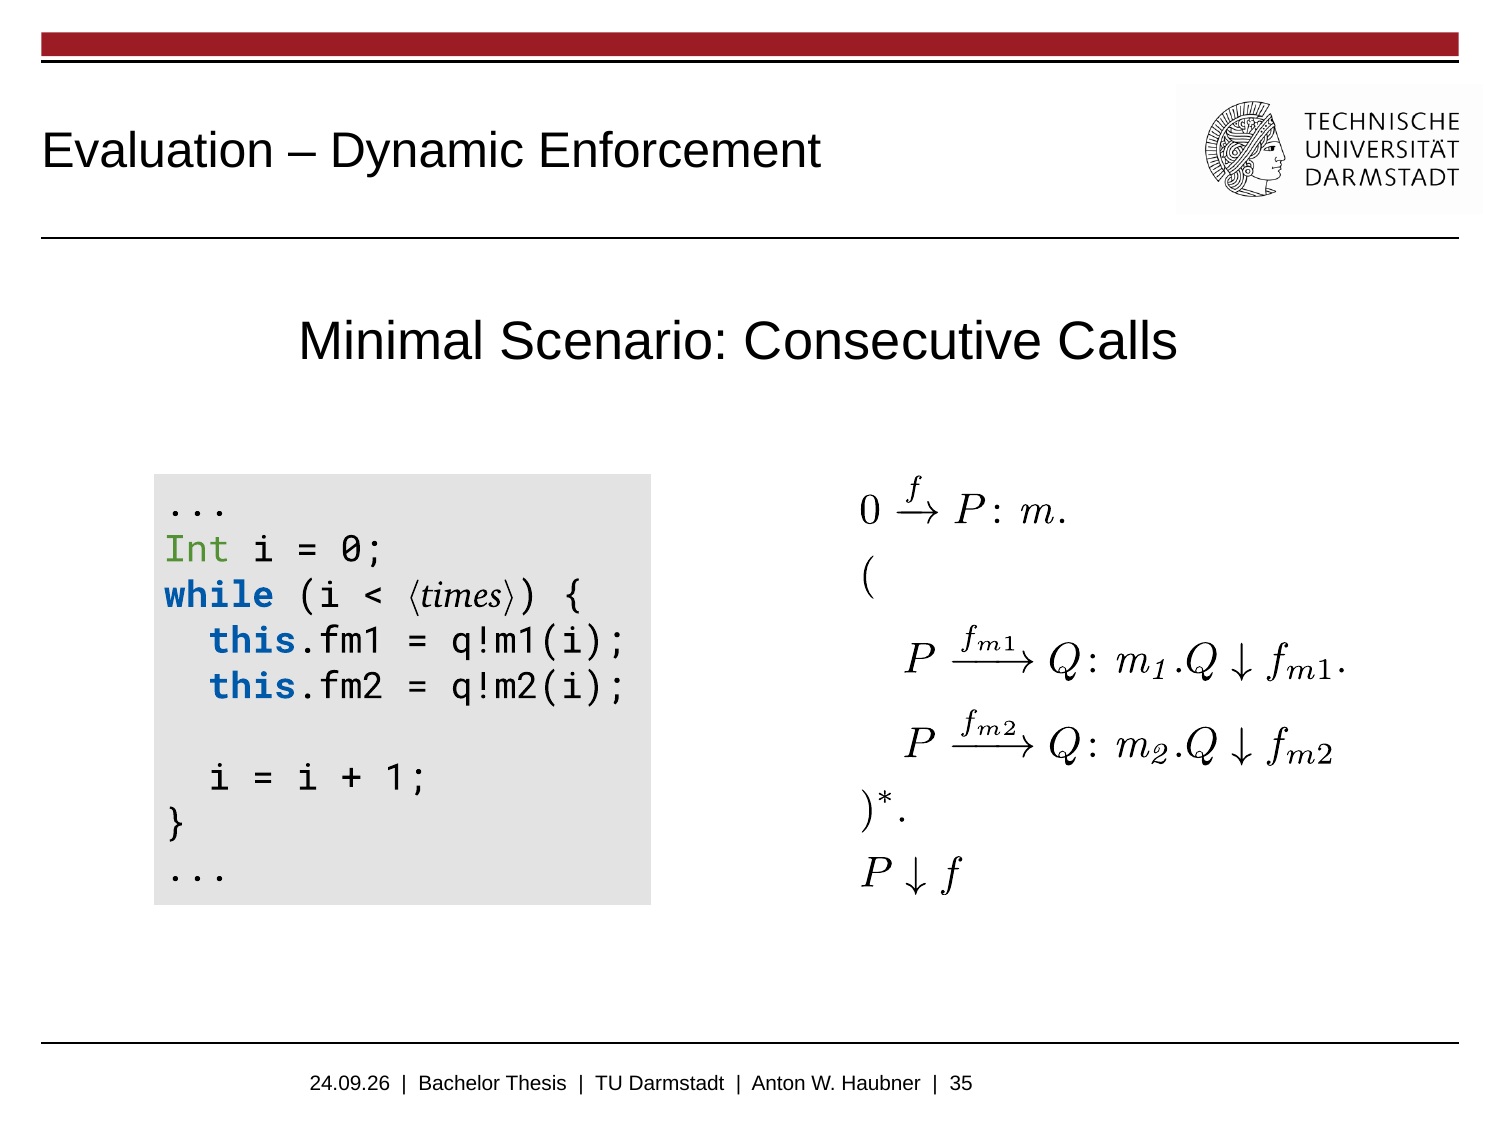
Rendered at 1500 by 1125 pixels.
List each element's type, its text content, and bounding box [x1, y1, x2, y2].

picture [859, 475, 1348, 895]
picture [152, 472, 653, 906]
title Evaluation – Dynamic Enforcement [41, 74, 1131, 225]
text_box Minimal Scenario: Consecutive Calls [283, 295, 1217, 387]
